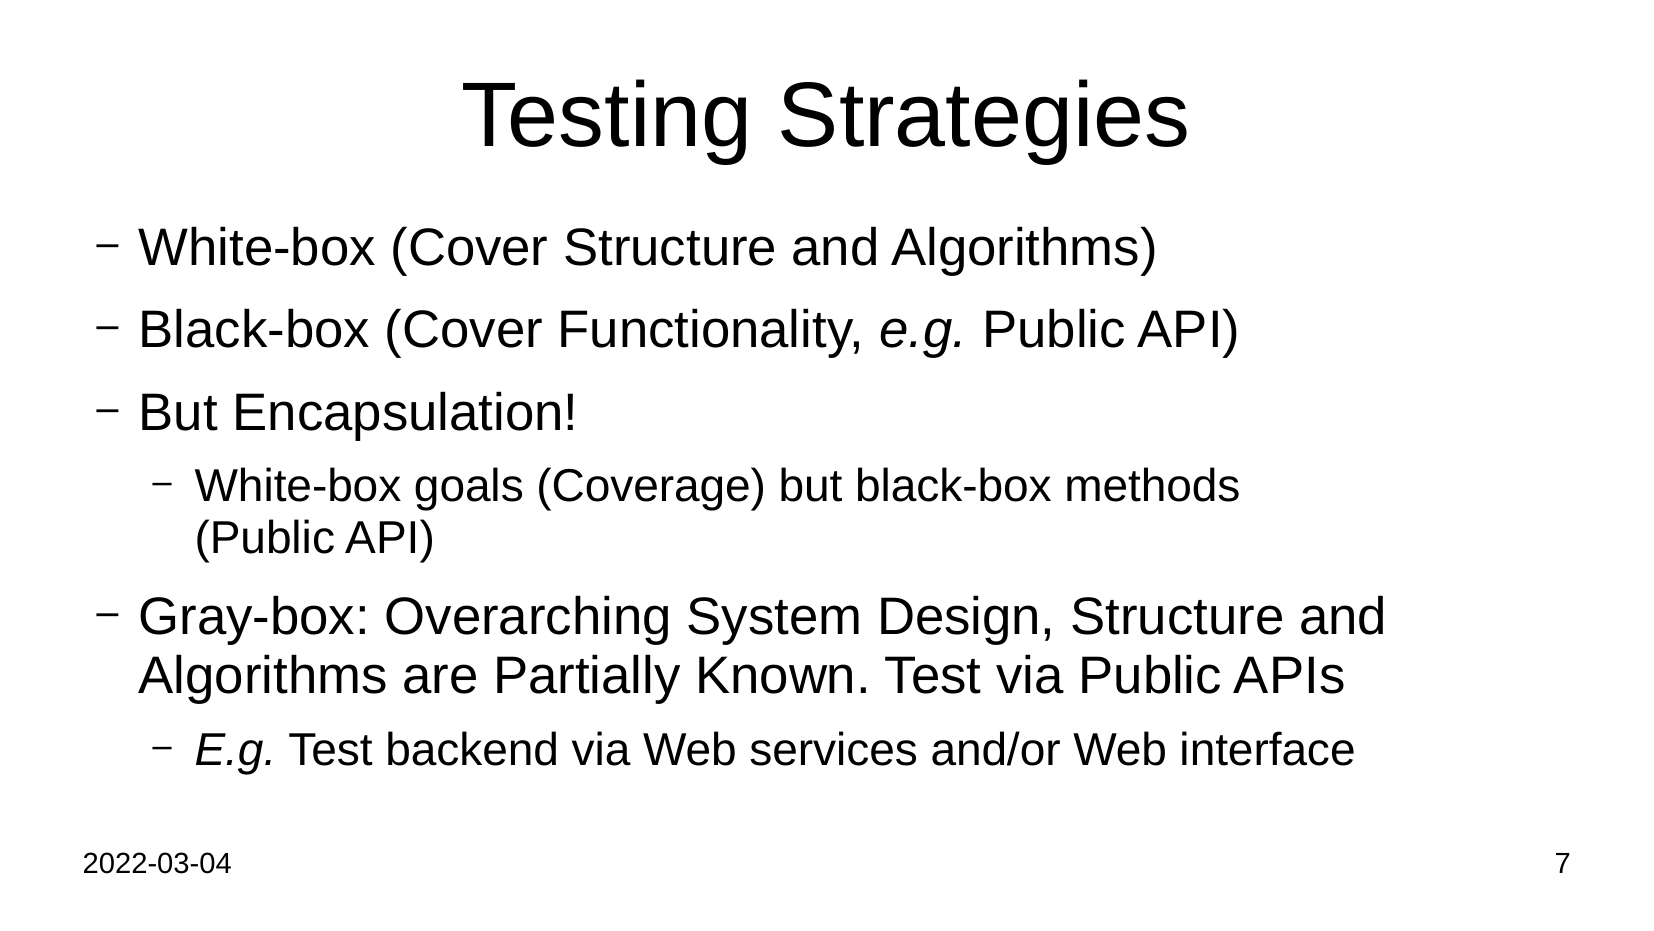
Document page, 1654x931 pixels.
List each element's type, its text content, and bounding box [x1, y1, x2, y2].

list White-box (Cover Structure and Algorithms) Black-box (Cover Functionality, e.g. Public API) But Encapsulation! White-box goals (Coverage) but black-box methods (Public API) Gray-box: Overarching System Design, Structure and Algorithms are Partially Known. Test via Public APIs E.g. Test backend via Web services and/or Web interface [82, 217, 1394, 804]
title Testing Strategies [82, 37, 1571, 193]
